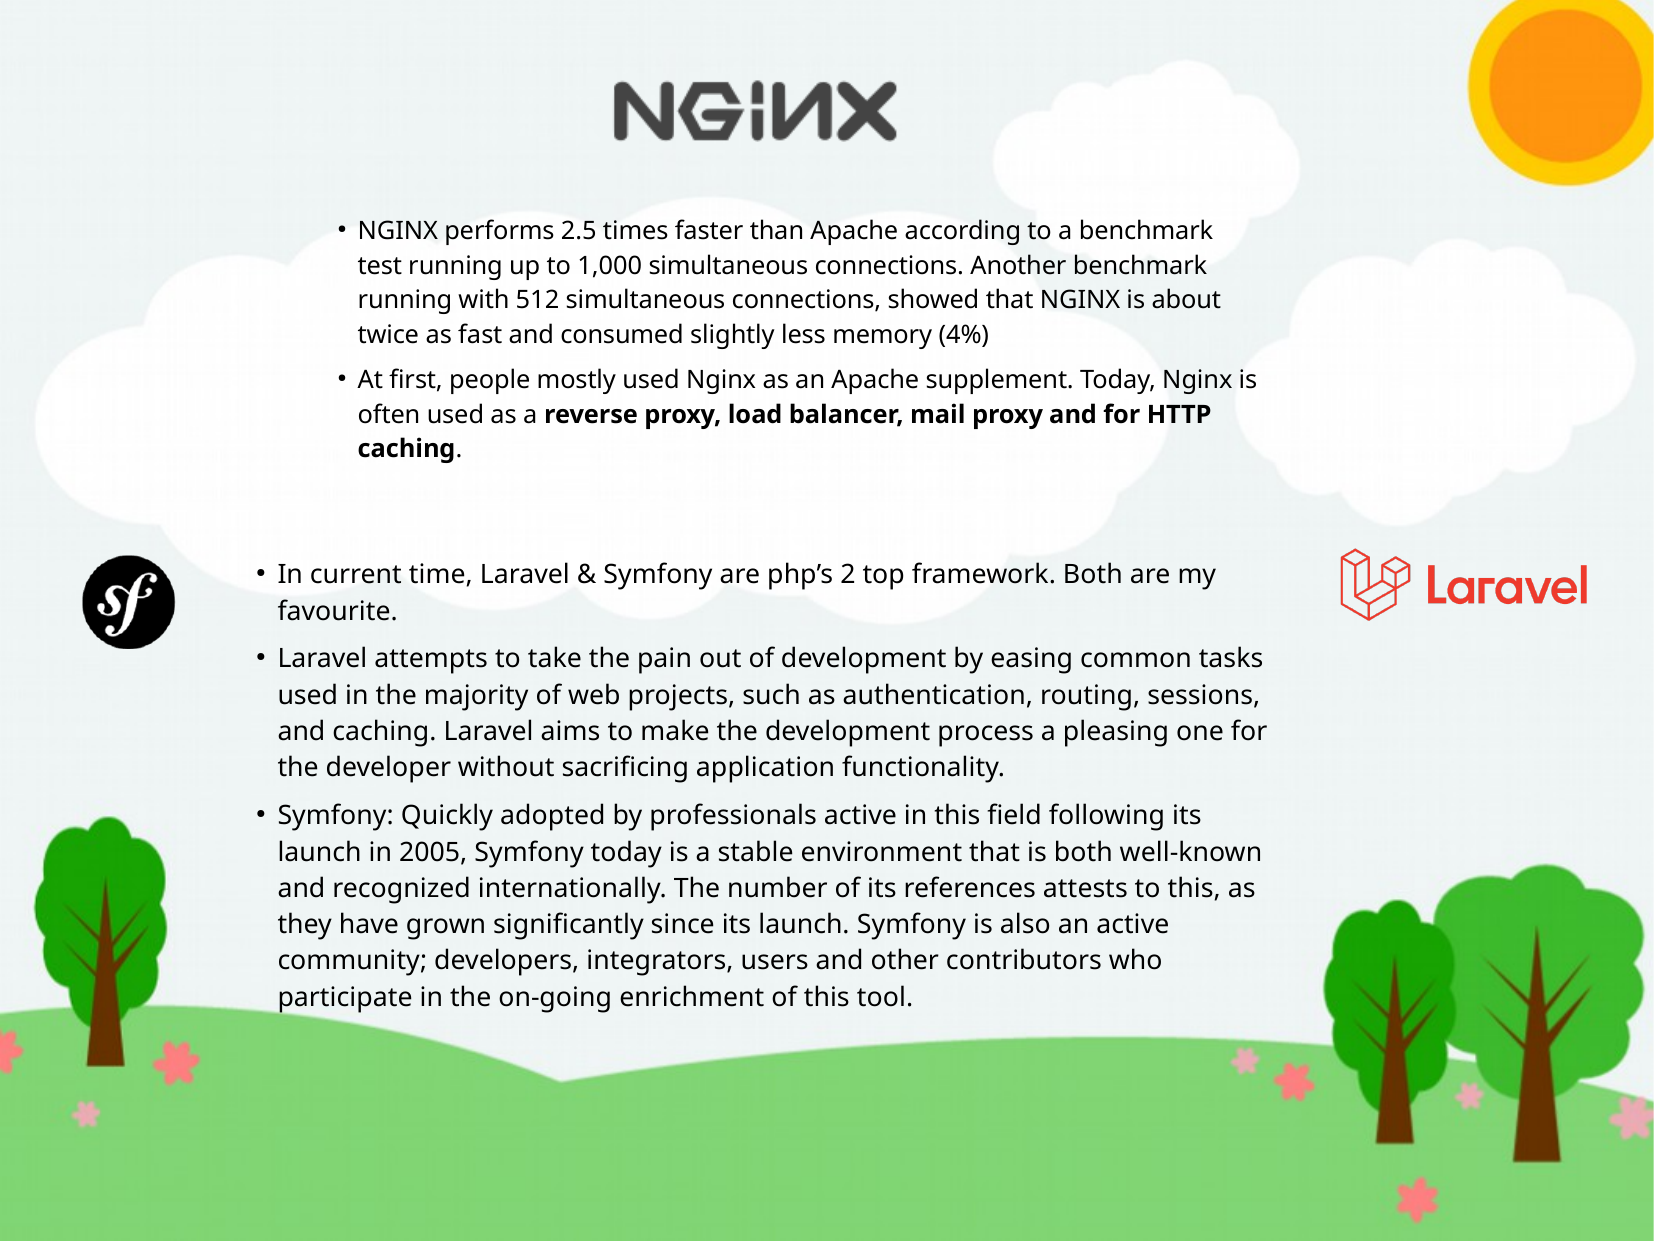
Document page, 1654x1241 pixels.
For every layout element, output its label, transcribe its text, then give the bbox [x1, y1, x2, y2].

list NGINX performs 2.5 times faster than Apache according to a benchmark test running up to 1,000 simultaneous connections. Another benchmark running with 512 simultaneous connections, showed that NGINX is about twice as fast and consumed slightly less memory (4%) At first, people mostly used Nginx as an Apache supplement. Today, Nginx is often used as a reverse proxy, load balancer, mail proxy and for HTTP caching. [330, 212, 1264, 467]
list In current time, Laravel & Symfony are php’s 2 top framework. Both are my favourite. Laravel attempts to take the pain out of development by easing common tasks used in the majority of web projects, such as authentication, routing, sessions, and caching. Laravel aims to make the development process a pleasing one for the developer without sacrificing application functionality. Symfony: Quickly adopted by professionals active in this field following its launch in 2005, Symfony today is a stable environment that is both well-known and recognized internationally. The number of its references attests to this, as they have grown significantly since its launch. Symfony is also an active community; developers, integrators, users and other contributors who participate in the on-going enrichment of this tool. [249, 555, 1277, 1028]
picture [0, 0, 1654, 1241]
